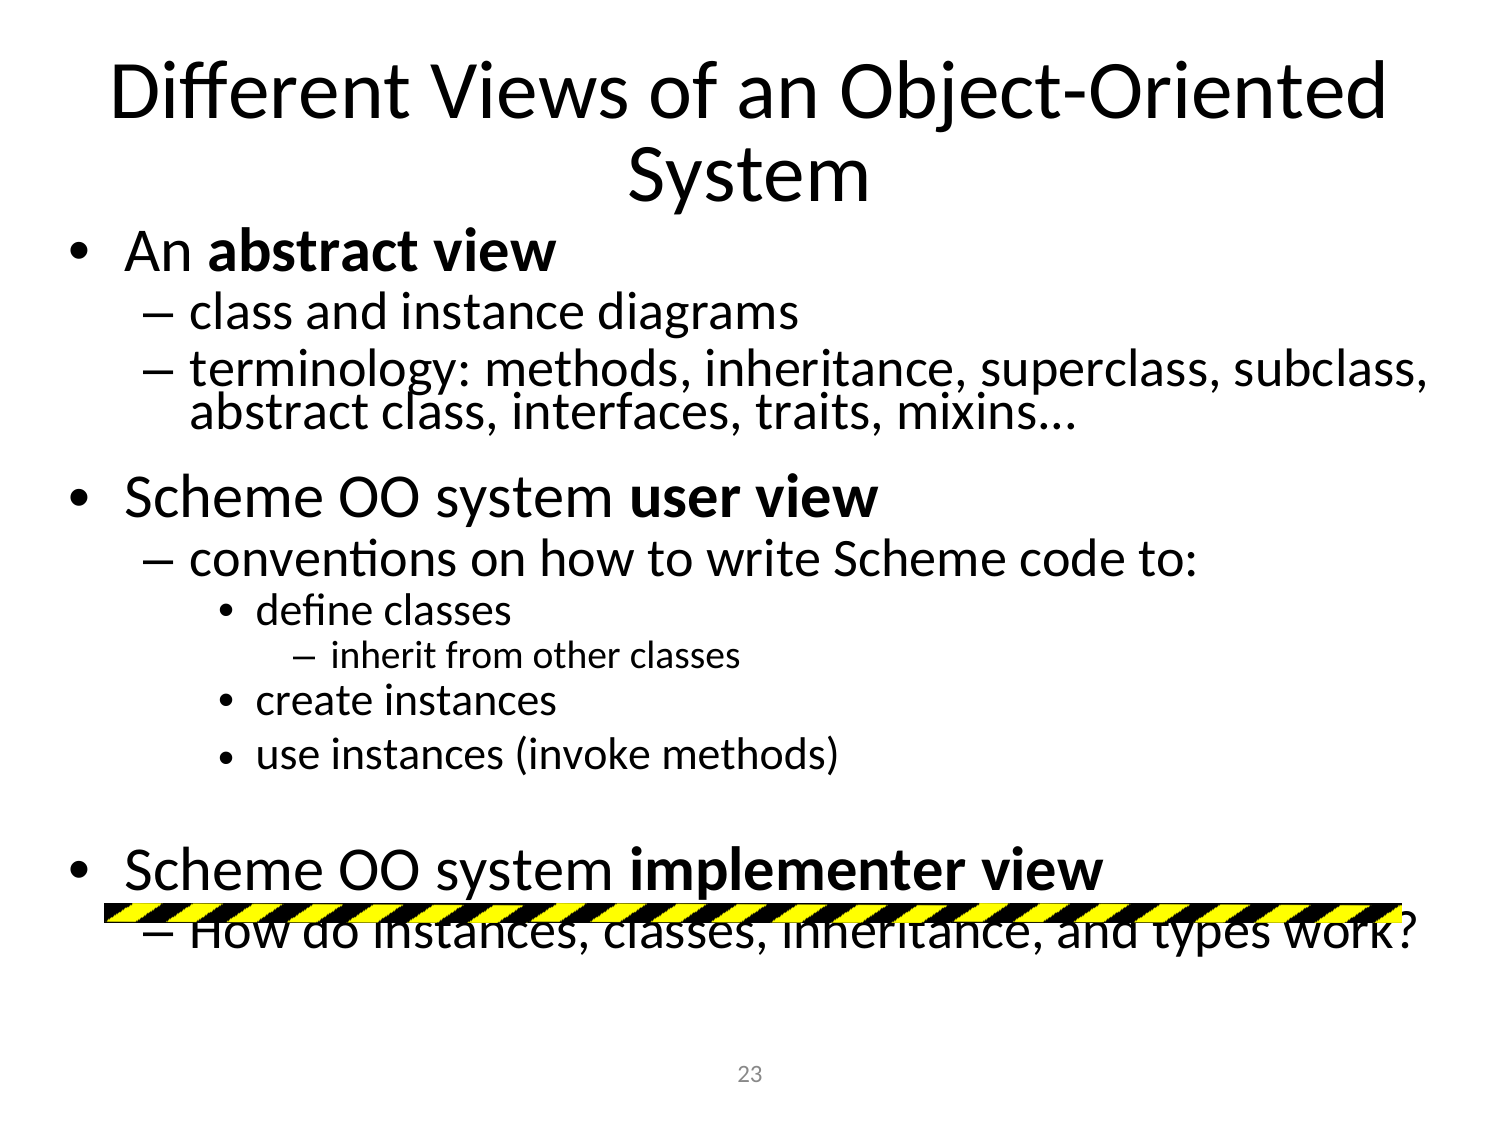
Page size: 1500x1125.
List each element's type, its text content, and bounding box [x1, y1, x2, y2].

picture [104, 903, 1402, 923]
title Different Views of an Object-Oriented System [75, 29, 1426, 223]
list An abstract view class and instance diagrams terminology: methods, inheritance, superclass, subclass, abstract class, interfaces, traits, mixins... Scheme OO system user view conventions on how to write Scheme code to: define classes inherit from other classes create instances use instances (invoke methods) Scheme OO system implementer view How do instances, classes, inheritance, and types work? [53, 223, 1500, 1125]
